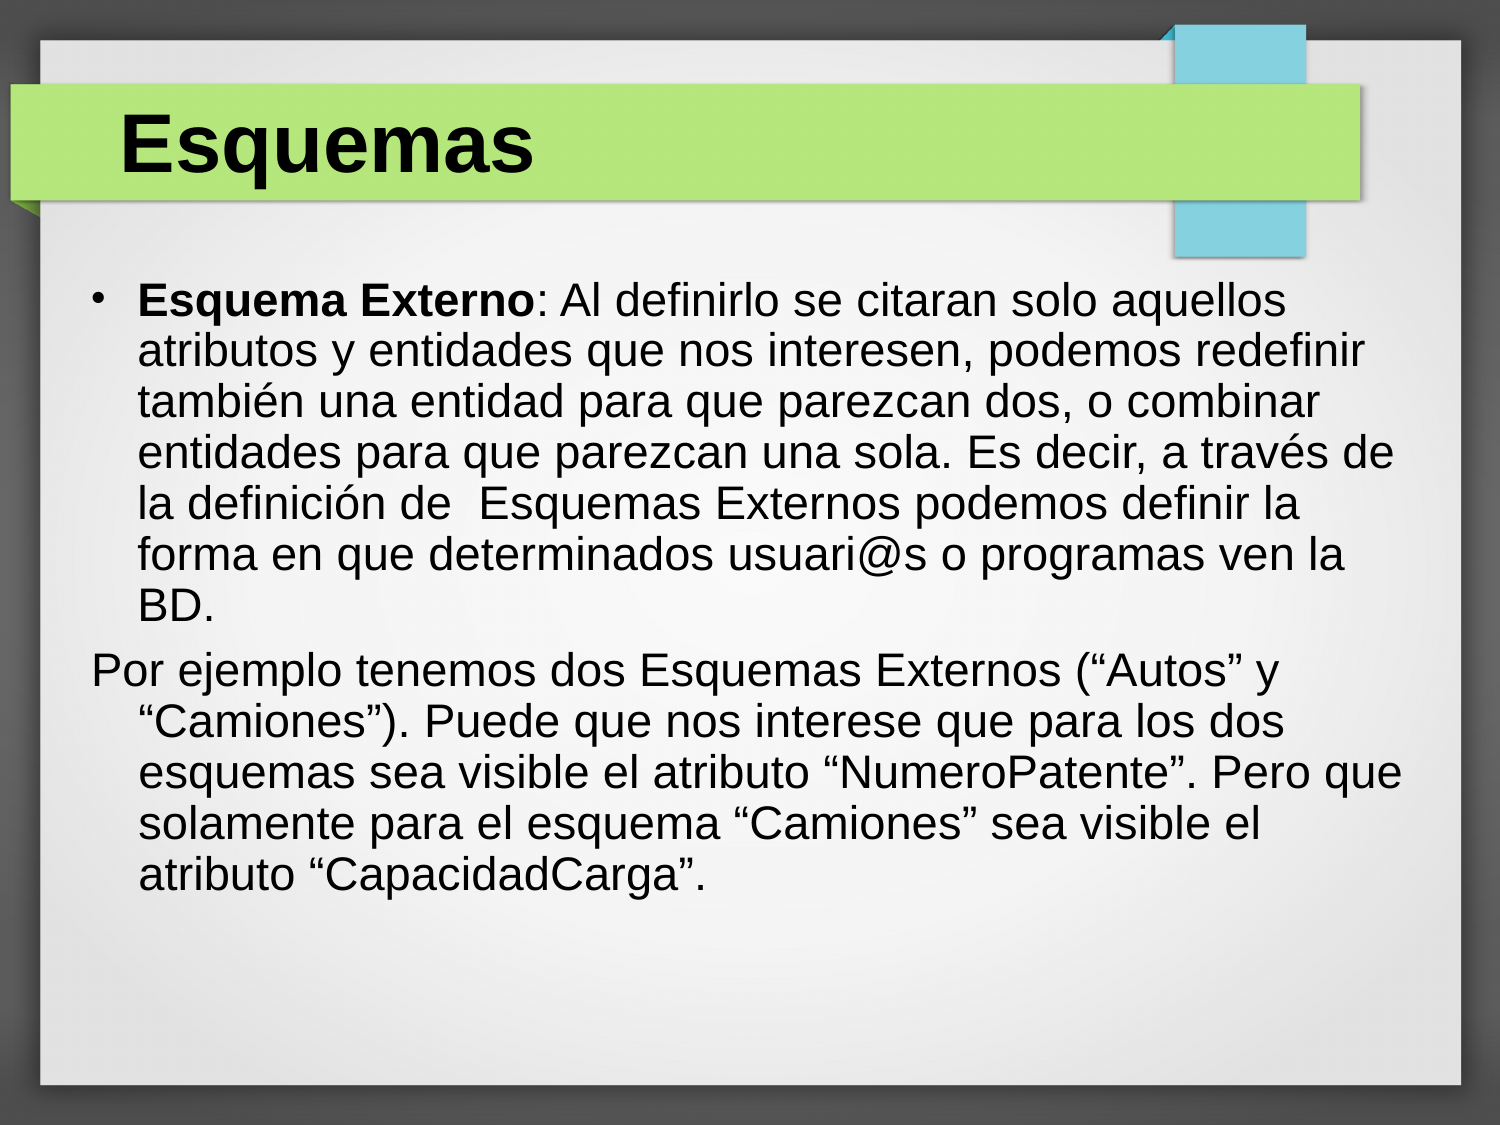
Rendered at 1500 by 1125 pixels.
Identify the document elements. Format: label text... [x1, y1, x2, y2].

list Esquema Externo: Al definirlo se citaran solo aquellos atributos y entidades que nos interesen, podemos redefinir también una entidad para que parezcan dos, o combinar entidades para que parezcan una sola. Es decir, a través de la definición de Esquemas Externos podemos definir la forma en que determinados usuari@s o programas ven la BD. Por ejemplo tenemos dos Esquemas Externos (“Autos” y “Camiones”). Puede que nos interese que para los dos esquemas sea visible el atributo “NumeroPatente”. Pero que solamente para el esquema “Camiones” sea visible el atributo “CapacidadCarga”. [75, 267, 1426, 921]
title Esquemas [75, 85, 1147, 193]
picture [0, 0, 1500, 1125]
